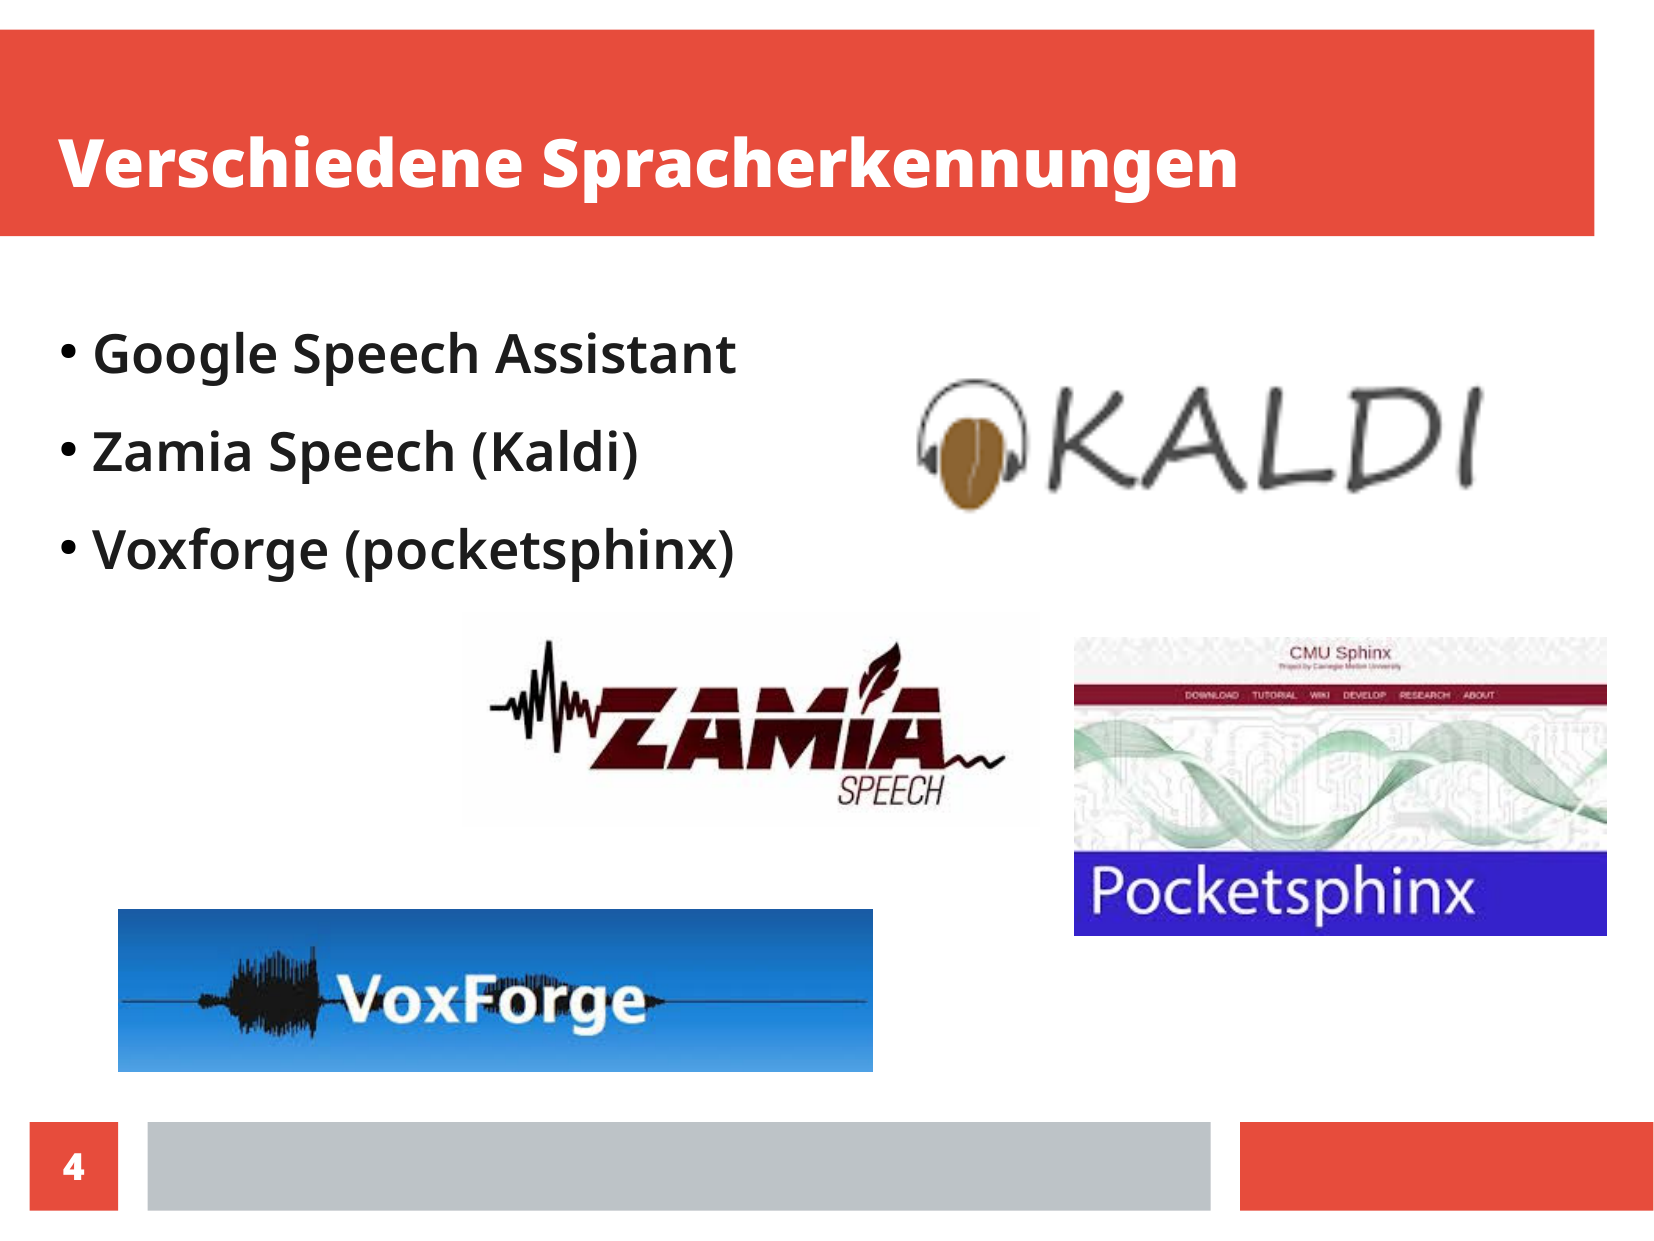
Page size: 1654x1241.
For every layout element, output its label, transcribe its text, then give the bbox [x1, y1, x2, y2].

picture [118, 909, 873, 1072]
picture [462, 612, 1040, 827]
picture [915, 377, 1512, 522]
title Verschiedene Spracherkennungen [59, 59, 1595, 207]
picture [1074, 637, 1607, 936]
list Google Speech Assistant Zamia Speech (Kaldi) Voxforge (pocketsphinx) [59, 316, 1565, 1084]
